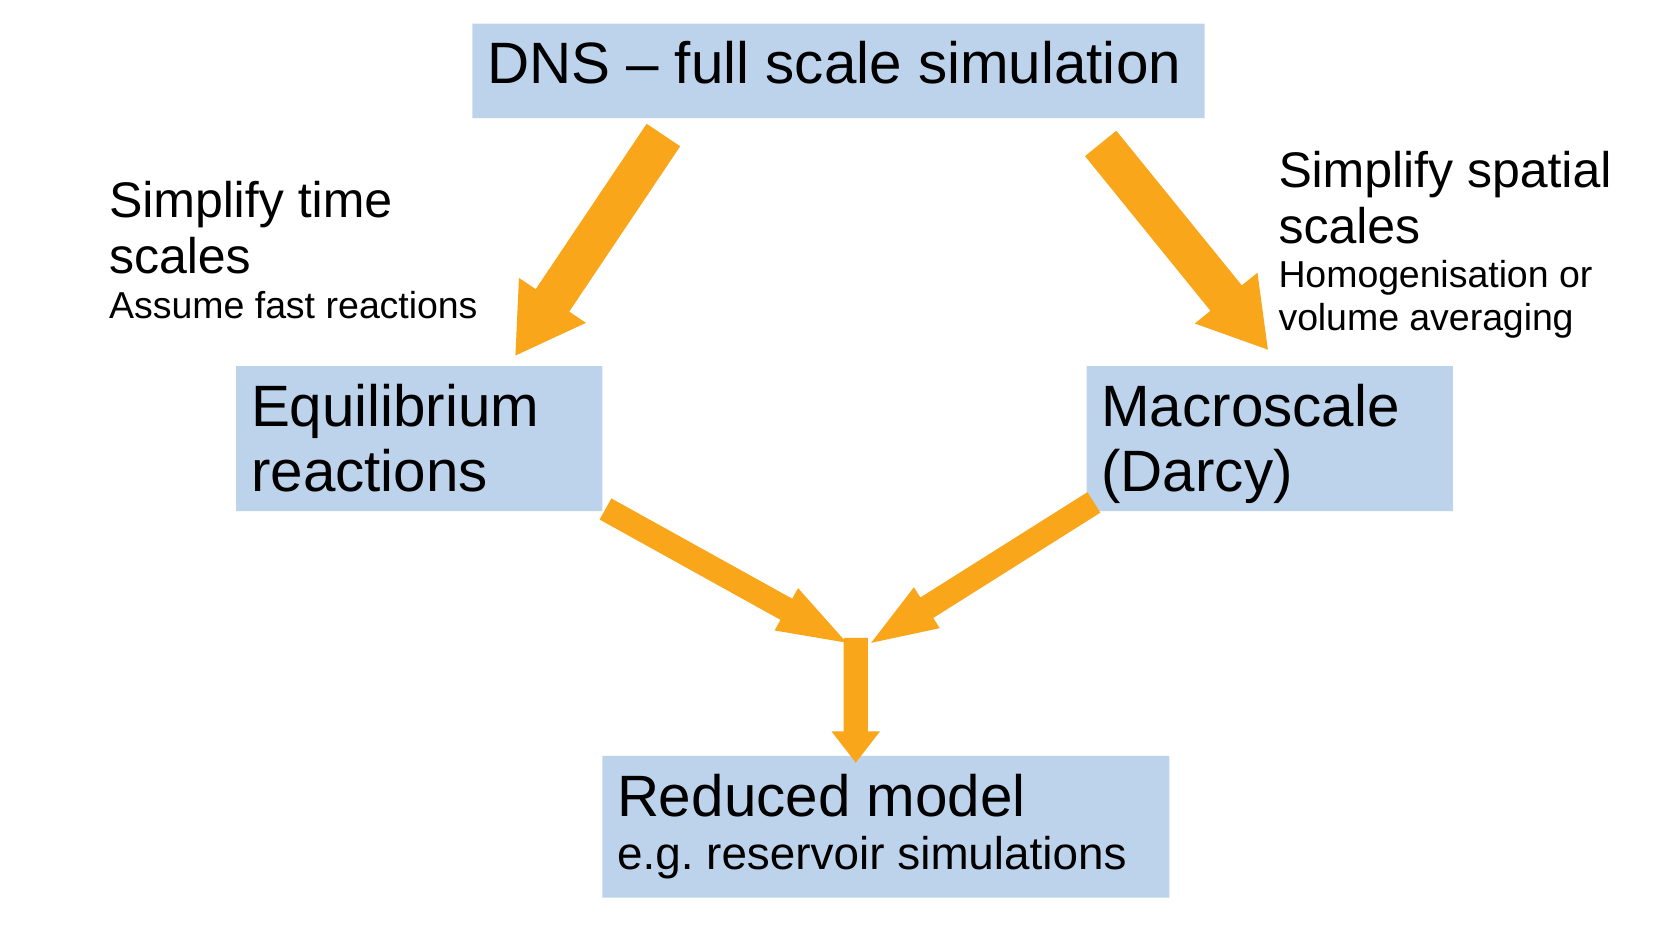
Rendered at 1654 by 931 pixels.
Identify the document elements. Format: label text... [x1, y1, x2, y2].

text_box Macroscale (Darcy) [1086, 366, 1453, 512]
text_box [599, 498, 880, 763]
text_box Simplify time scales Assume fast reactions [94, 165, 520, 334]
text_box Reduced model e.g. reservoir simulations [602, 755, 1170, 898]
text_box [515, 123, 681, 356]
text_box DNS – full scale simulation [472, 23, 1205, 119]
text_box [1085, 130, 1268, 350]
text_box Equilibrium reactions [236, 366, 603, 512]
text_box Simplify spatial scales Homogenisation or volume averaging [1263, 135, 1654, 346]
text_box [871, 492, 1101, 643]
